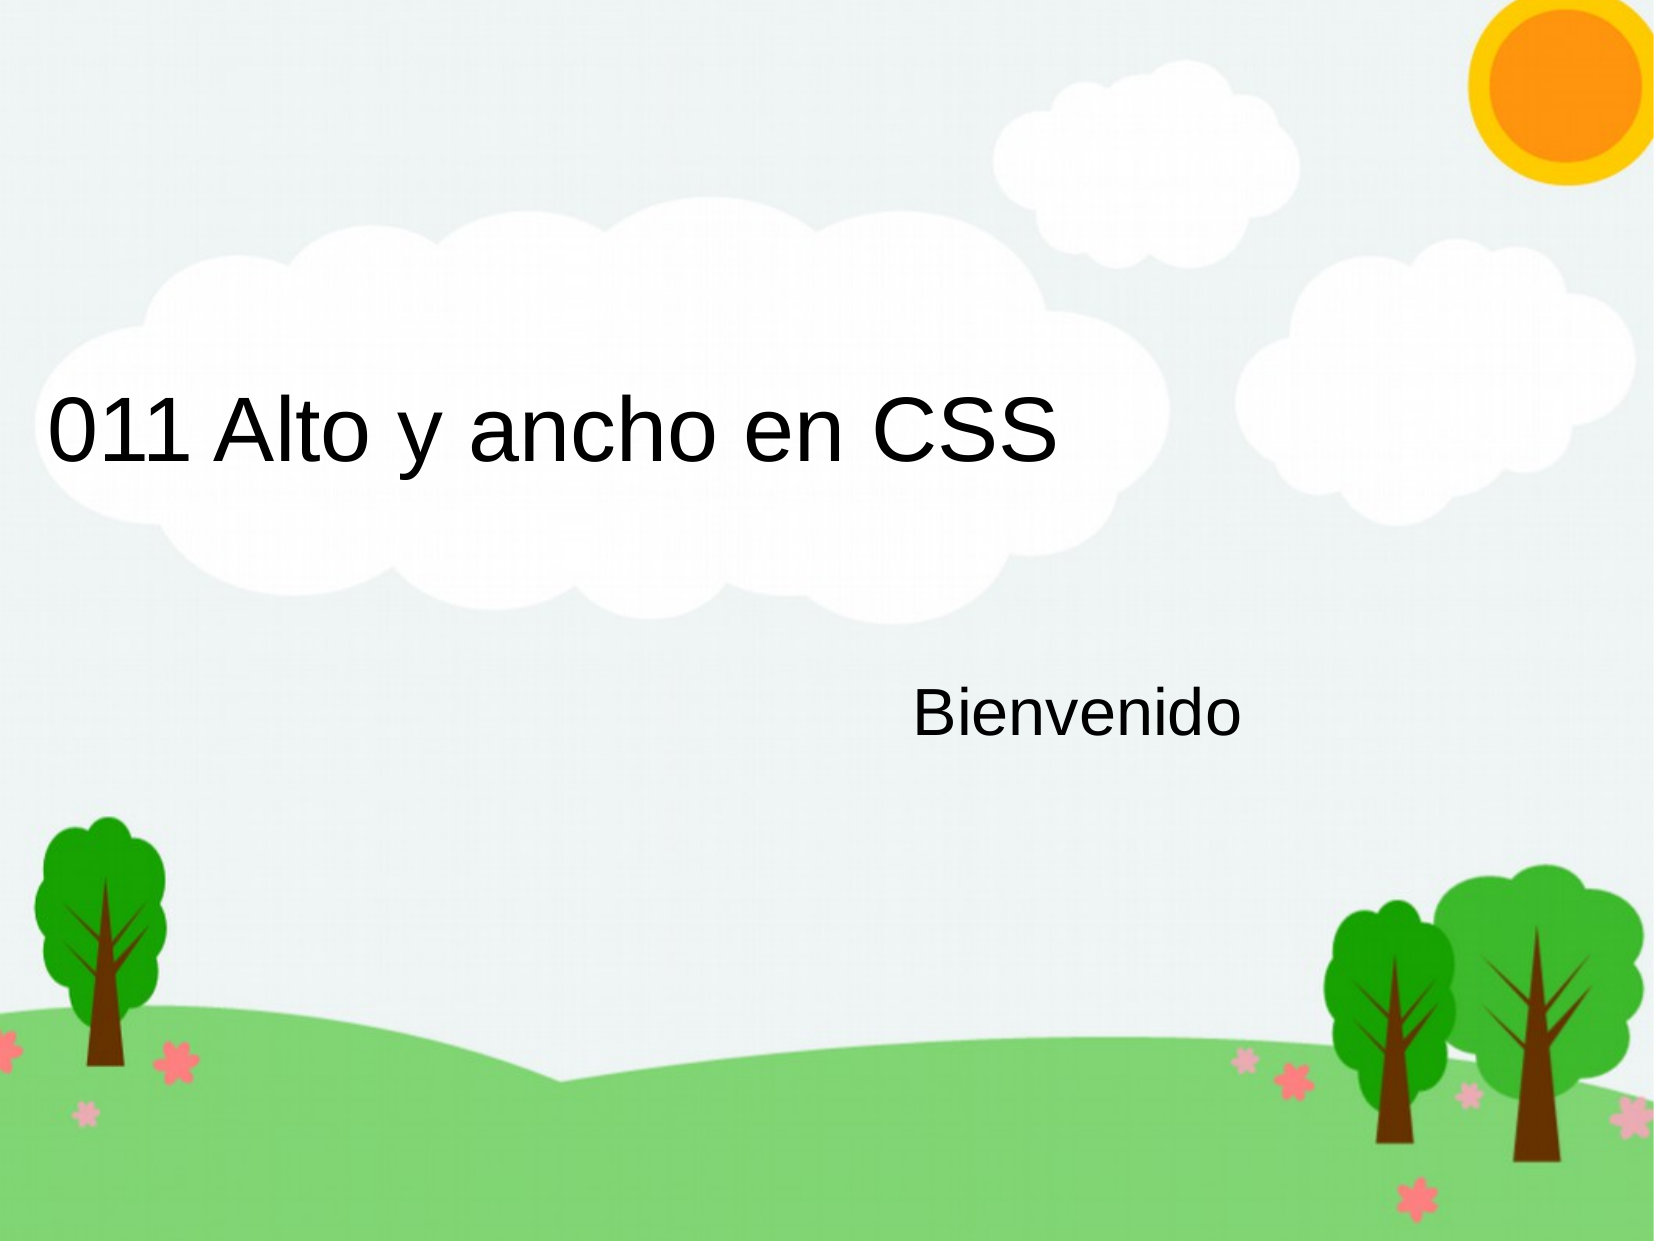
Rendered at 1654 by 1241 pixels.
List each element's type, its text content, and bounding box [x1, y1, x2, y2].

title 011 Alto y ancho en CSS [47, 283, 1512, 577]
subtitle Bienvenido [661, 632, 1512, 792]
picture [0, 0, 1654, 1241]
